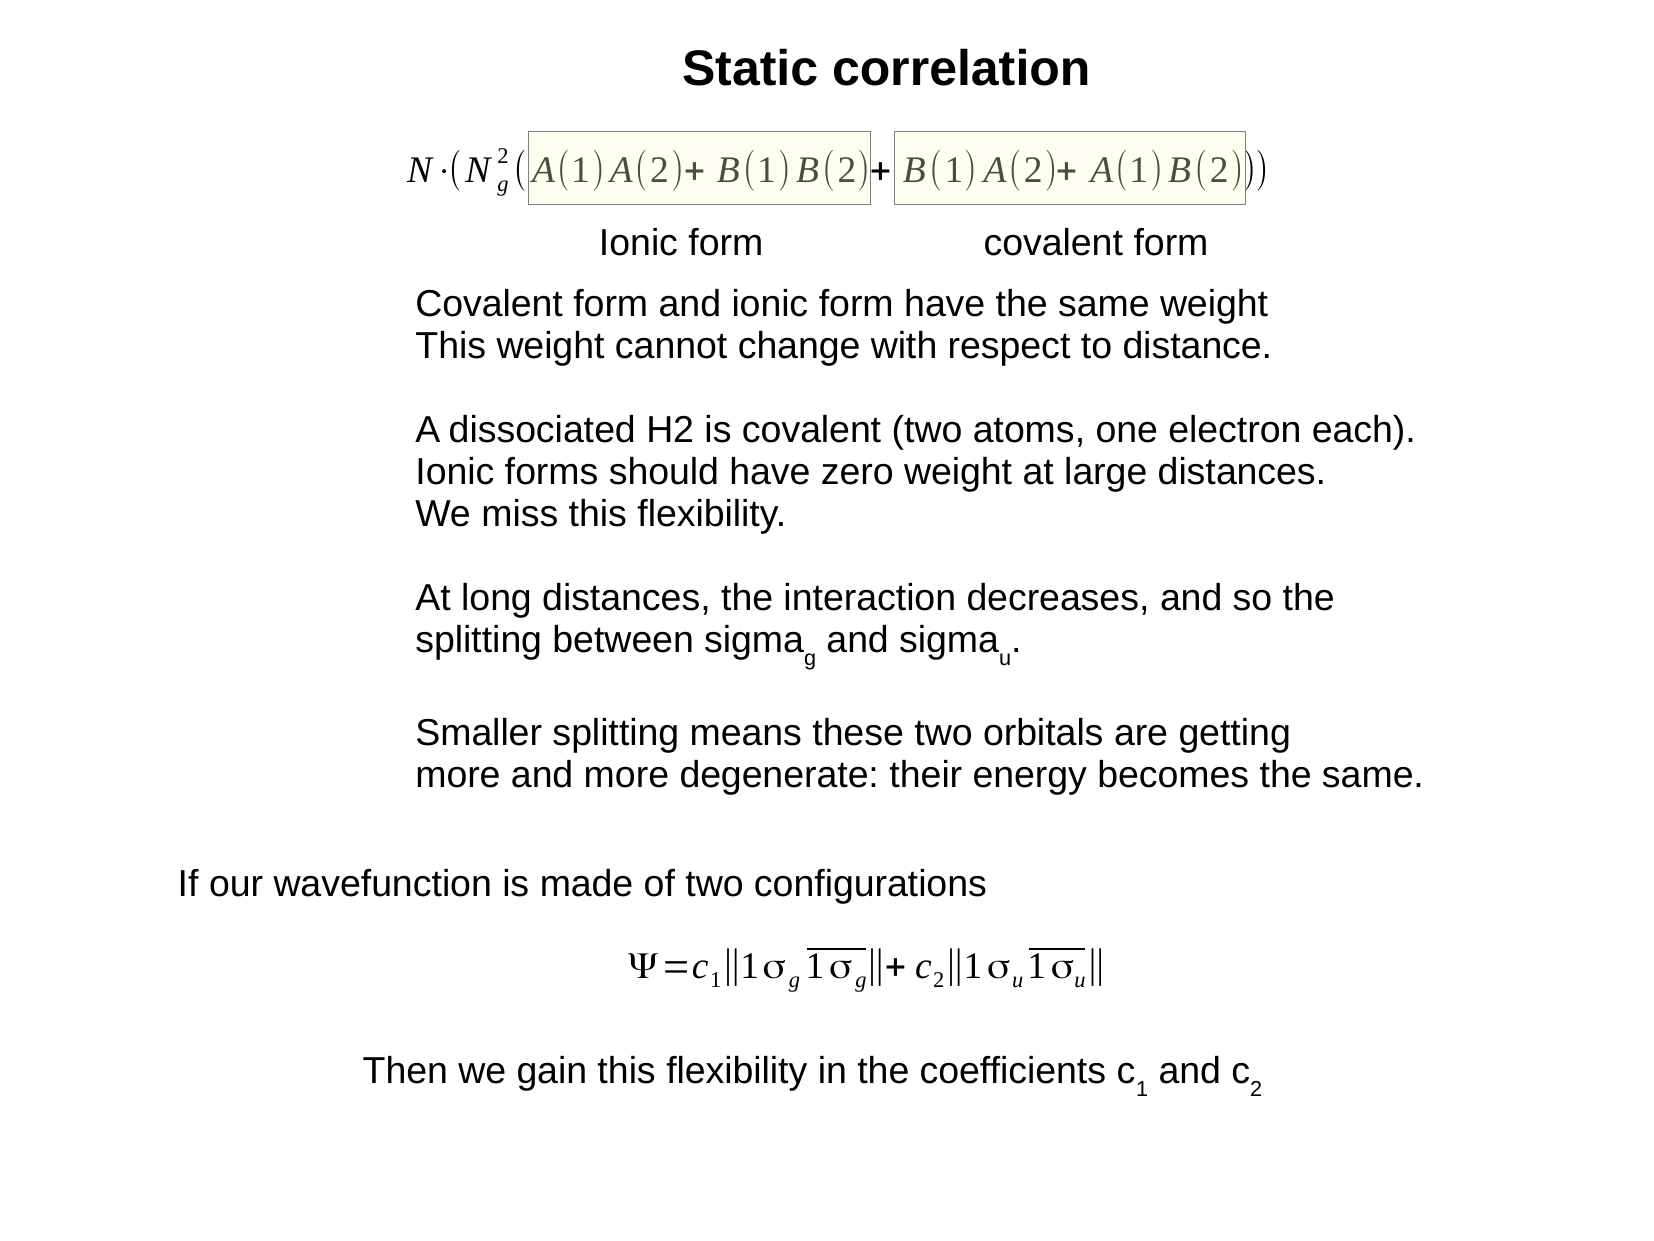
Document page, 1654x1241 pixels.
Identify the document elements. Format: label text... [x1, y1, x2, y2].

text_box covalent form [968, 213, 1224, 271]
chart [871, 143, 894, 197]
text_box [528, 131, 871, 205]
text_box [894, 131, 1246, 205]
chart [621, 945, 1113, 993]
text_box Static correlation [667, 32, 1106, 104]
chart [1246, 143, 1275, 197]
text_box Then we gain this flexibility in the coefficients c1 and c2 [348, 1042, 1290, 1109]
chart [398, 143, 528, 197]
text_box Covalent form and ionic form have the same weight This weight cannot change with respect to distance. A dissociated H2 is covalent (two atoms, one electron each). Ionic forms should have zero weight at large distances. We miss this flexibility. At long distances, the interaction decreases, and so the splitting between sigmag and sigmau. Smaller splitting means these two orbitals are getting more and more degenerate: their energy becomes the same. [400, 275, 1442, 888]
text_box Ionic form [584, 213, 779, 271]
text_box If our wavefunction is made of two configurations [162, 855, 1004, 913]
